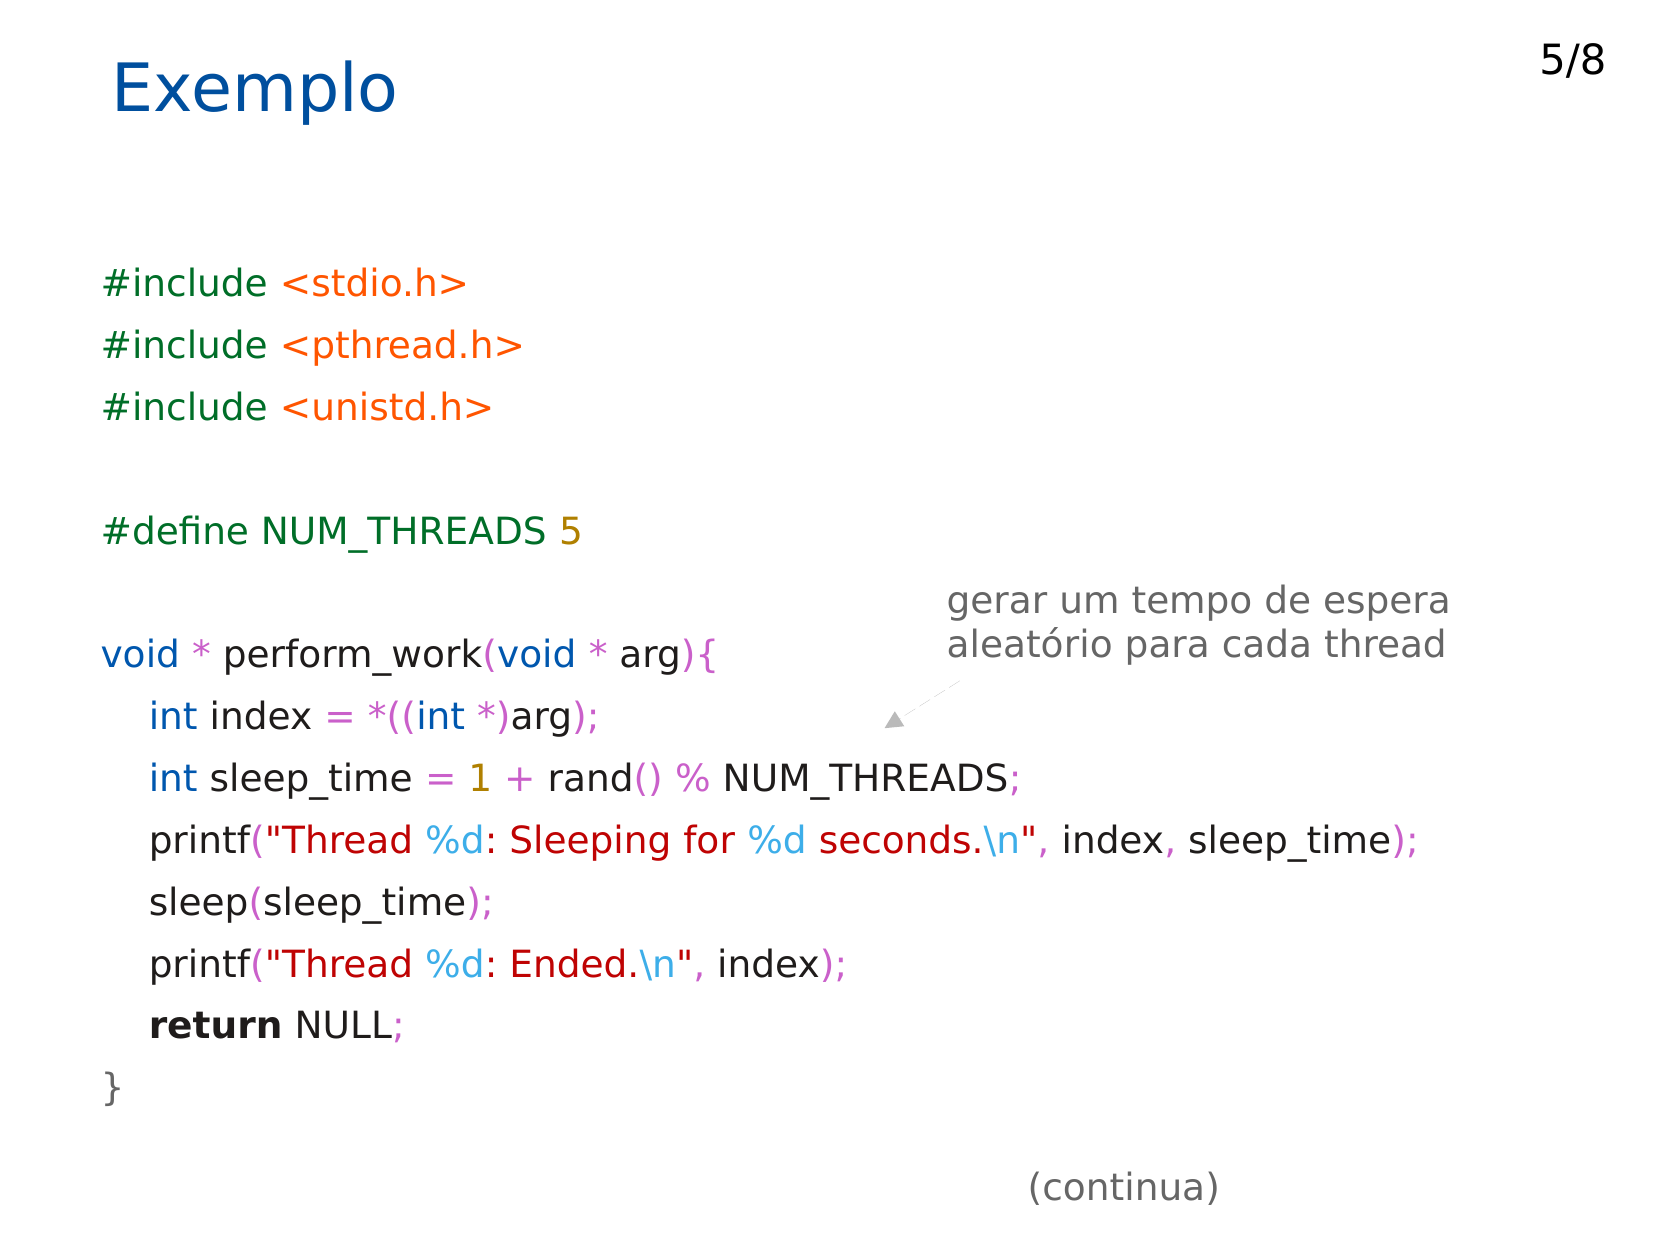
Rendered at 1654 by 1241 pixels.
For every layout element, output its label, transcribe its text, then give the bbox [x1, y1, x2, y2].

text_box gerar um tempo de espera aleatório para cada thread [931, 571, 1602, 737]
title Exemplo [111, 29, 1506, 148]
text_box (continua) [1012, 1157, 1235, 1217]
text_box #include <stdio.h> #include <pthread.h> #include <unistd.h> #define NUM_THREADS 5 void * perform_work(void * arg){ int index = *((int *)arg); int sleep_time = 1 + rand() % NUM_THREADS; printf("Thread %d: Sleeping for %d seconds.\n", index, sleep_time); sleep(sleep_time); printf("Thread %d: Ended.\n", index); return NULL; } [85, 248, 1602, 1200]
